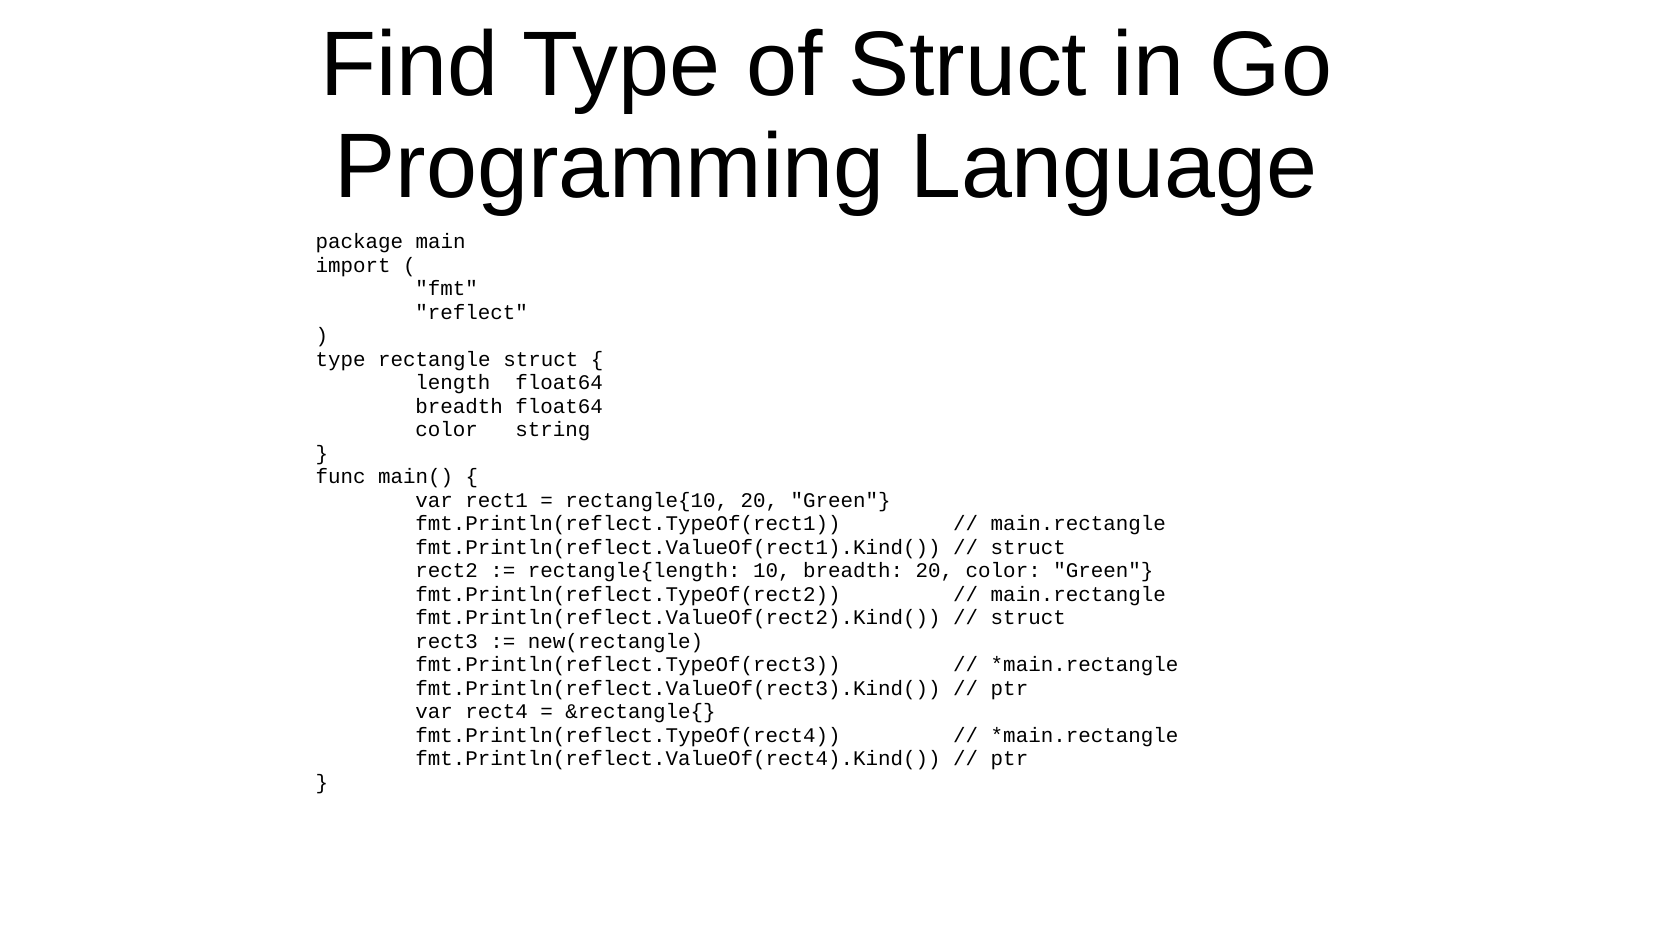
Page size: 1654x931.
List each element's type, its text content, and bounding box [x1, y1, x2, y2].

title Find Type of Struct in Go Programming Language [82, 12, 1571, 218]
text_box package main import ( "fmt" "reflect" ) type rectangle struct { length float64 breadth float64 color string } func main() { var rect1 = rectangle{10, 20, "Green"} fmt.Println(reflect.TypeOf(rect1)) // main.rectangle fmt.Println(reflect.ValueOf(rect1).Kind()) // struct rect2 := rectangle{length: 10, breadth: 20, color: "Green"} fmt.Println(reflect.TypeOf(rect2)) // main.rectangle fmt.Println(reflect.ValueOf(rect2).Kind()) // struct rect3 := new(rectangle) fmt.Println(reflect.TypeOf(rect3)) // *main.rectangle fmt.Println(reflect.ValueOf(rect3).Kind()) // ptr var rect4 = &rectangle{} fmt.Println(reflect.TypeOf(rect4)) // *main.rectangle fmt.Println(reflect.ValueOf(rect4).Kind()) // ptr } [300, 224, 1193, 804]
